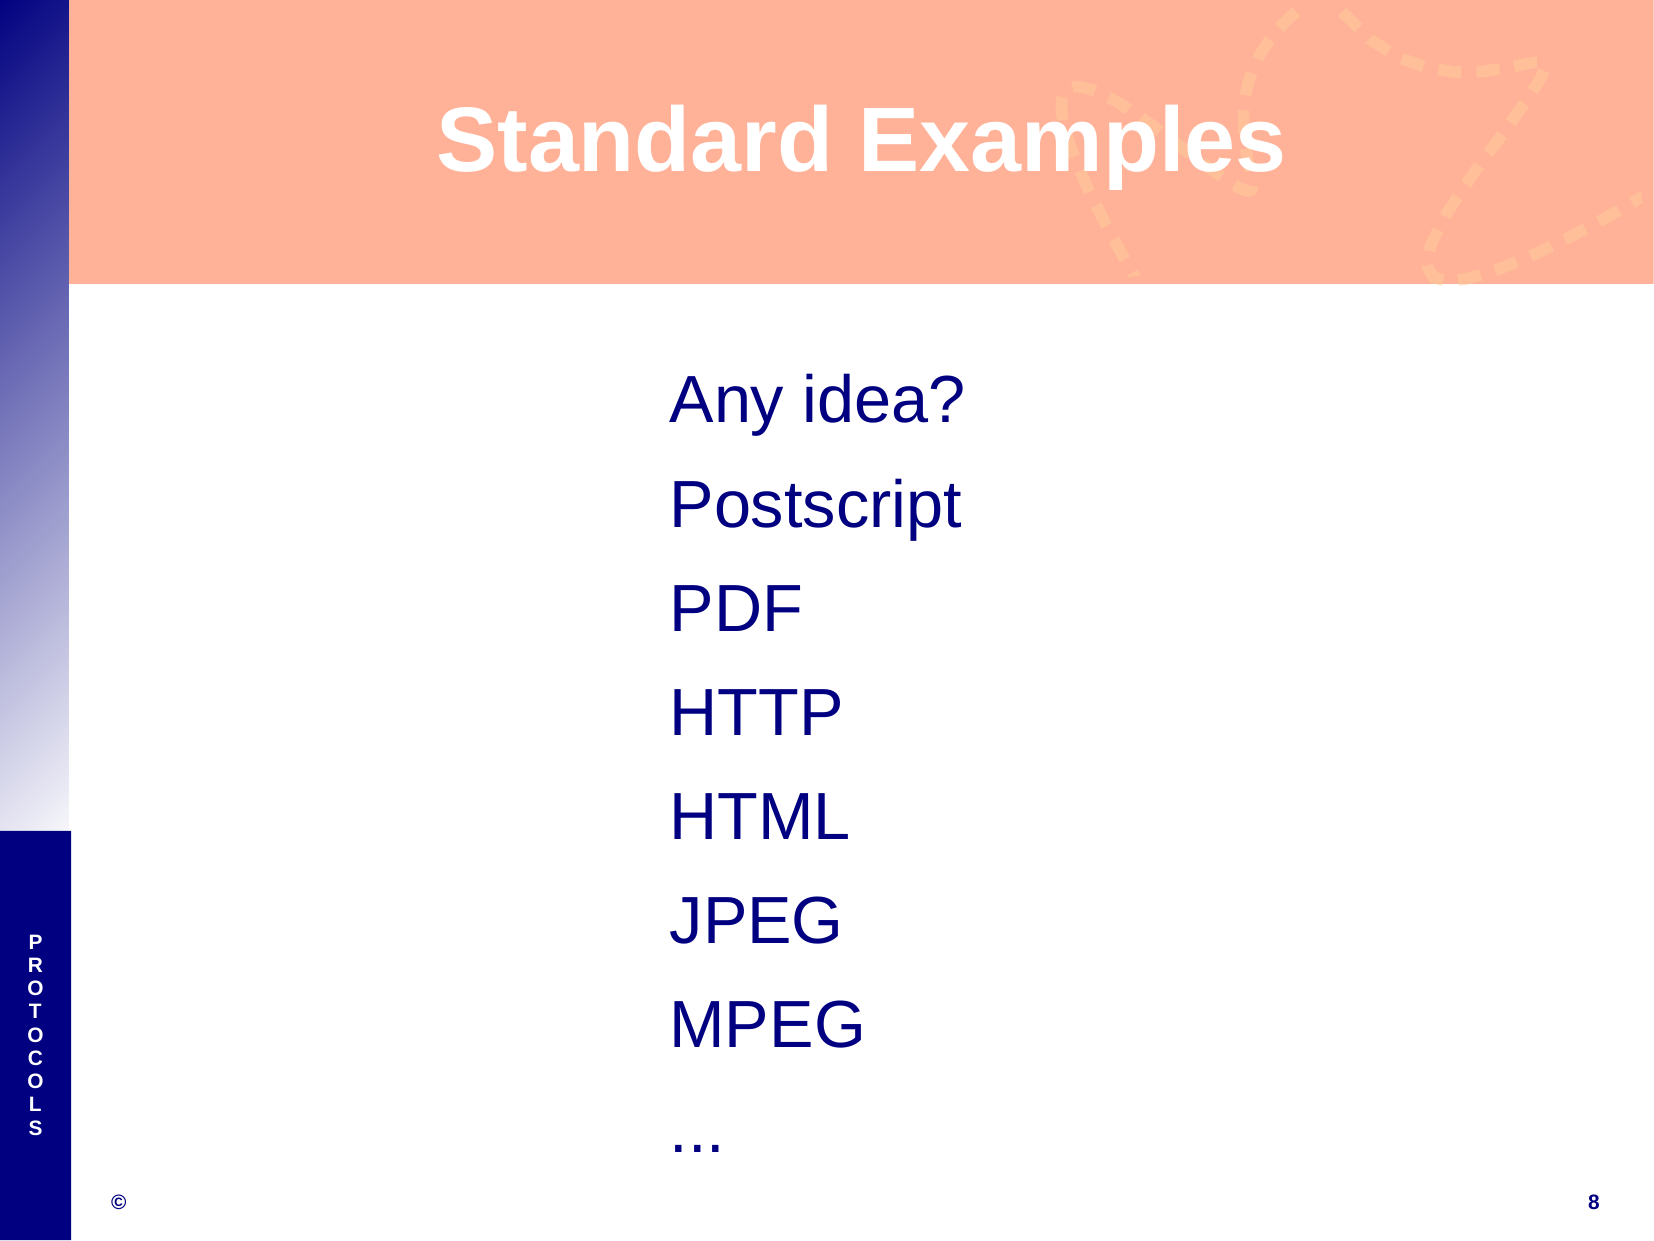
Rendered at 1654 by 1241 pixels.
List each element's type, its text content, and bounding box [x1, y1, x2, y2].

text_box P R O T O C O L S [0, 829, 71, 1241]
title Standard Examples [70, 36, 1654, 244]
list Any idea? Postscript PDF HTTP HTML JPEG MPEG ... [678, 362, 1047, 1167]
